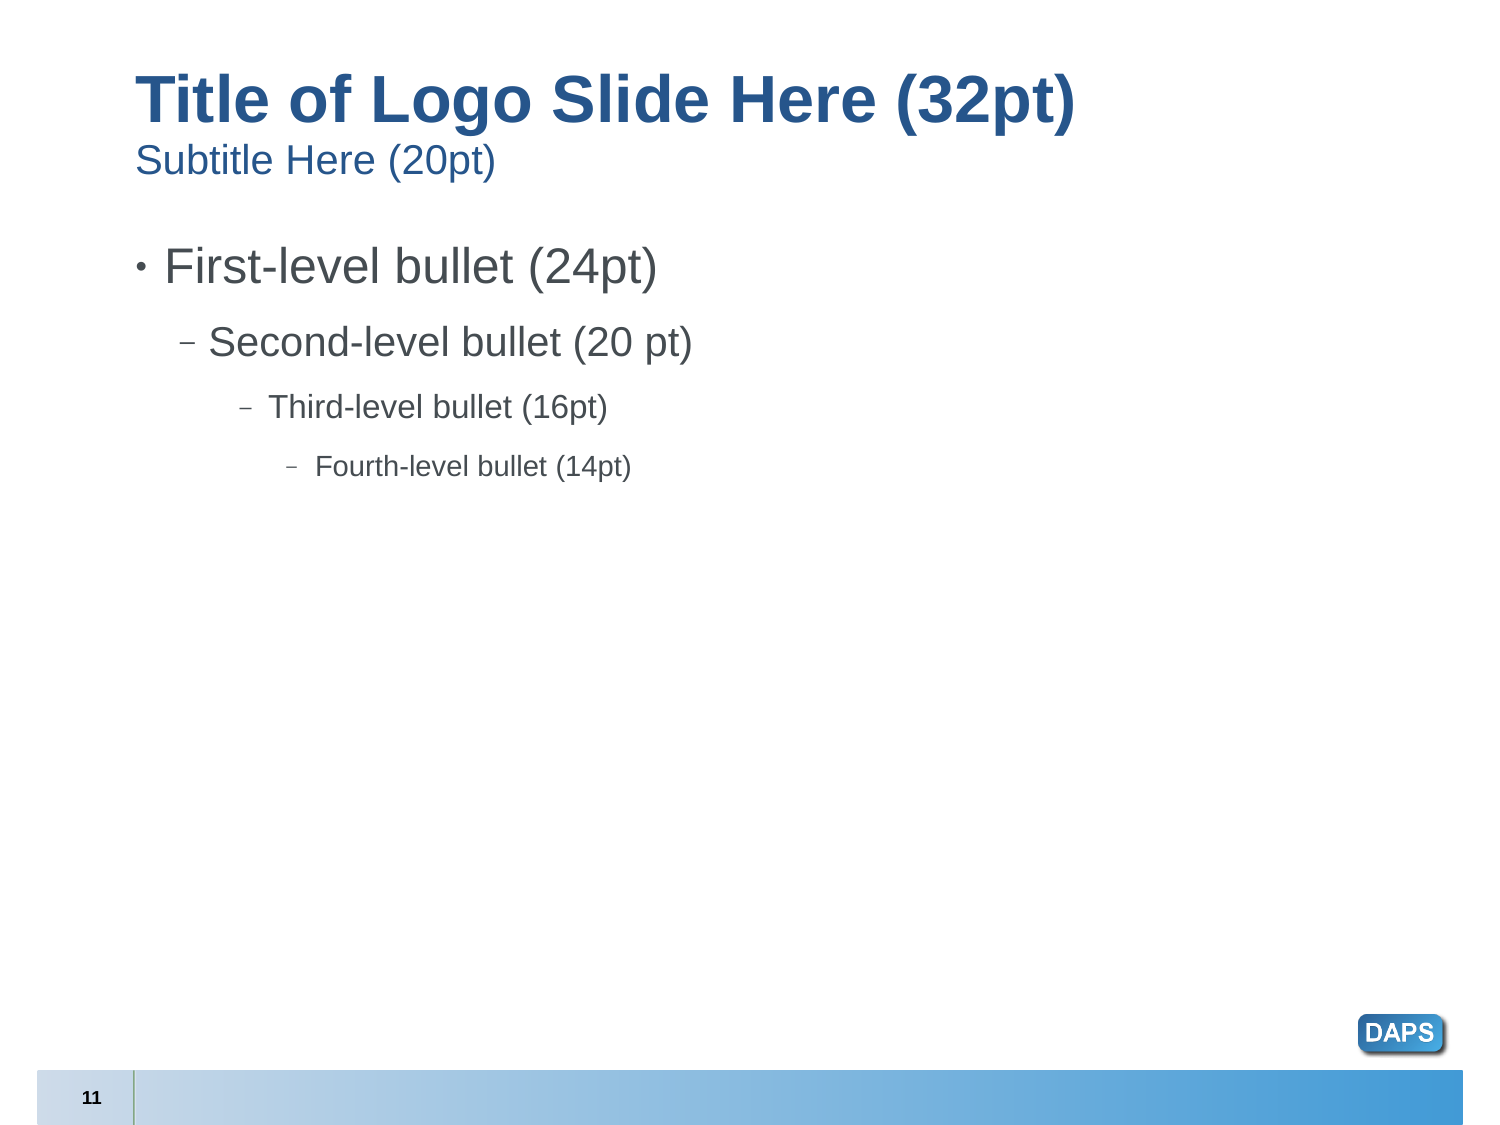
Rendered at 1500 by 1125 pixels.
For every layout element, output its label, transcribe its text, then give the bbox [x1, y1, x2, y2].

picture [1355, 1011, 1452, 1061]
title Title of Logo Slide Here (32pt) Subtitle Here (20pt) [135, 41, 1372, 204]
list First-level bullet (24pt) Second-level bullet (20 pt) Third-level bullet (16pt) Fourth-level bullet (14pt) [135, 238, 1372, 982]
